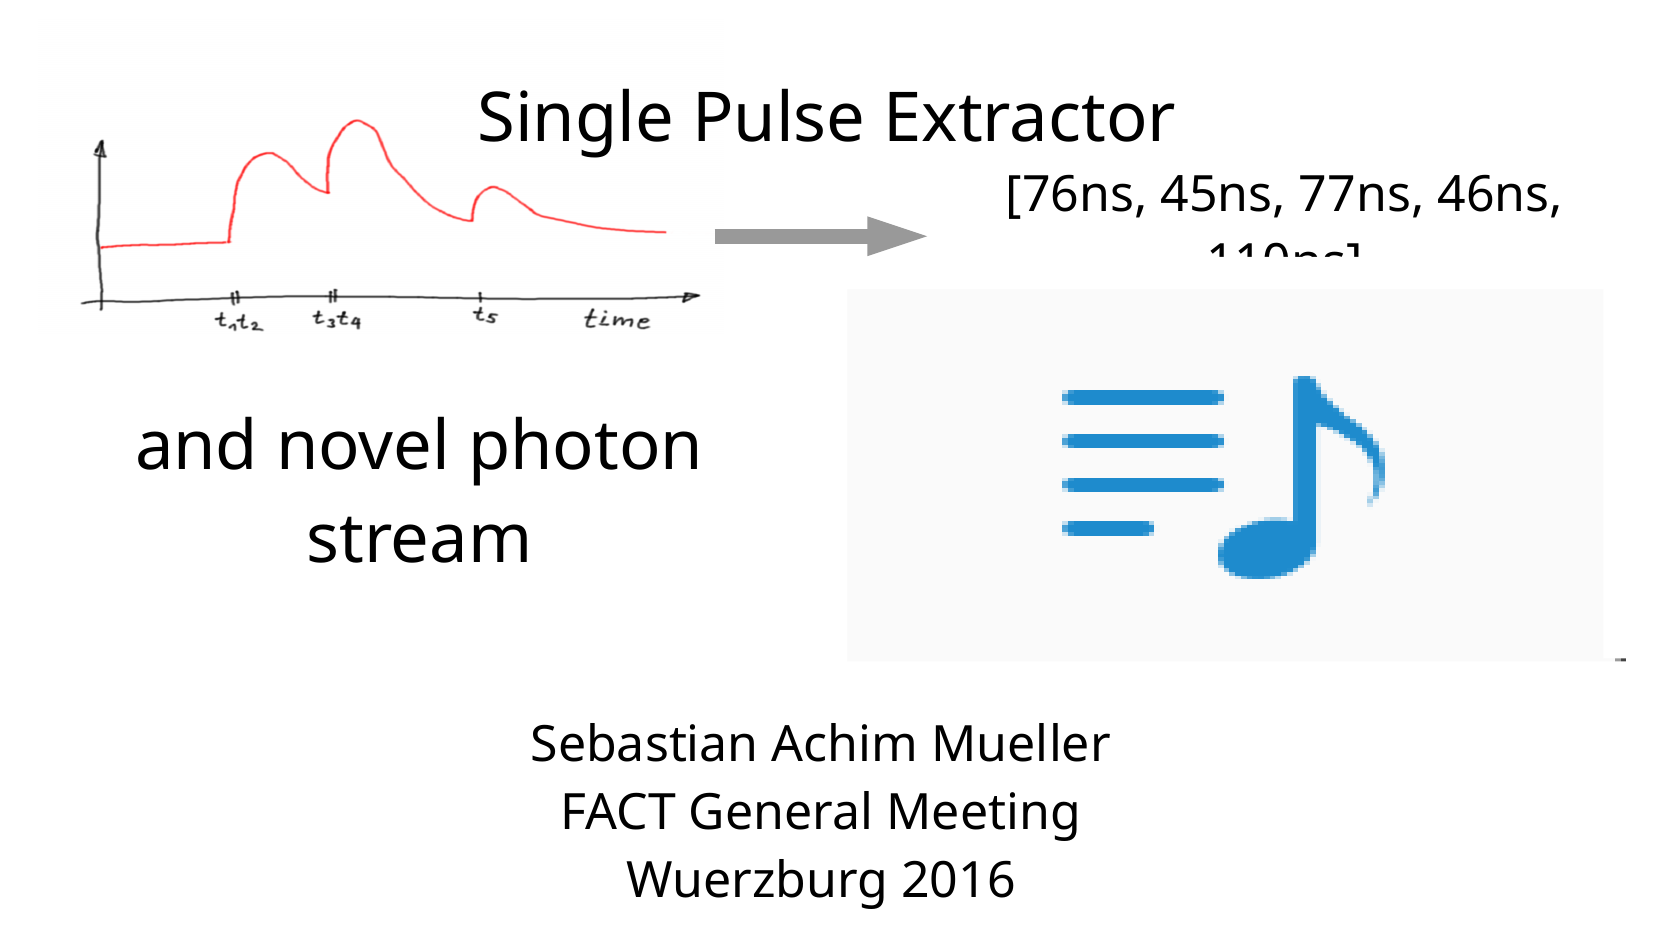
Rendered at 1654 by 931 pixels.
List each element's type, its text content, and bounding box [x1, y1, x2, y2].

picture [38, 17, 724, 334]
title [76ns, 45ns, 77ns, 46ns, 110ns] [944, 148, 1625, 256]
title Single Pulse Extractor [82, 37, 1571, 193]
text_box [803, 256, 1645, 715]
title Sebastian Achim Mueller FACT General Meeting Wuerzburg 2016 [76, 713, 1565, 907]
title and novel photon stream [17, 411, 806, 567]
